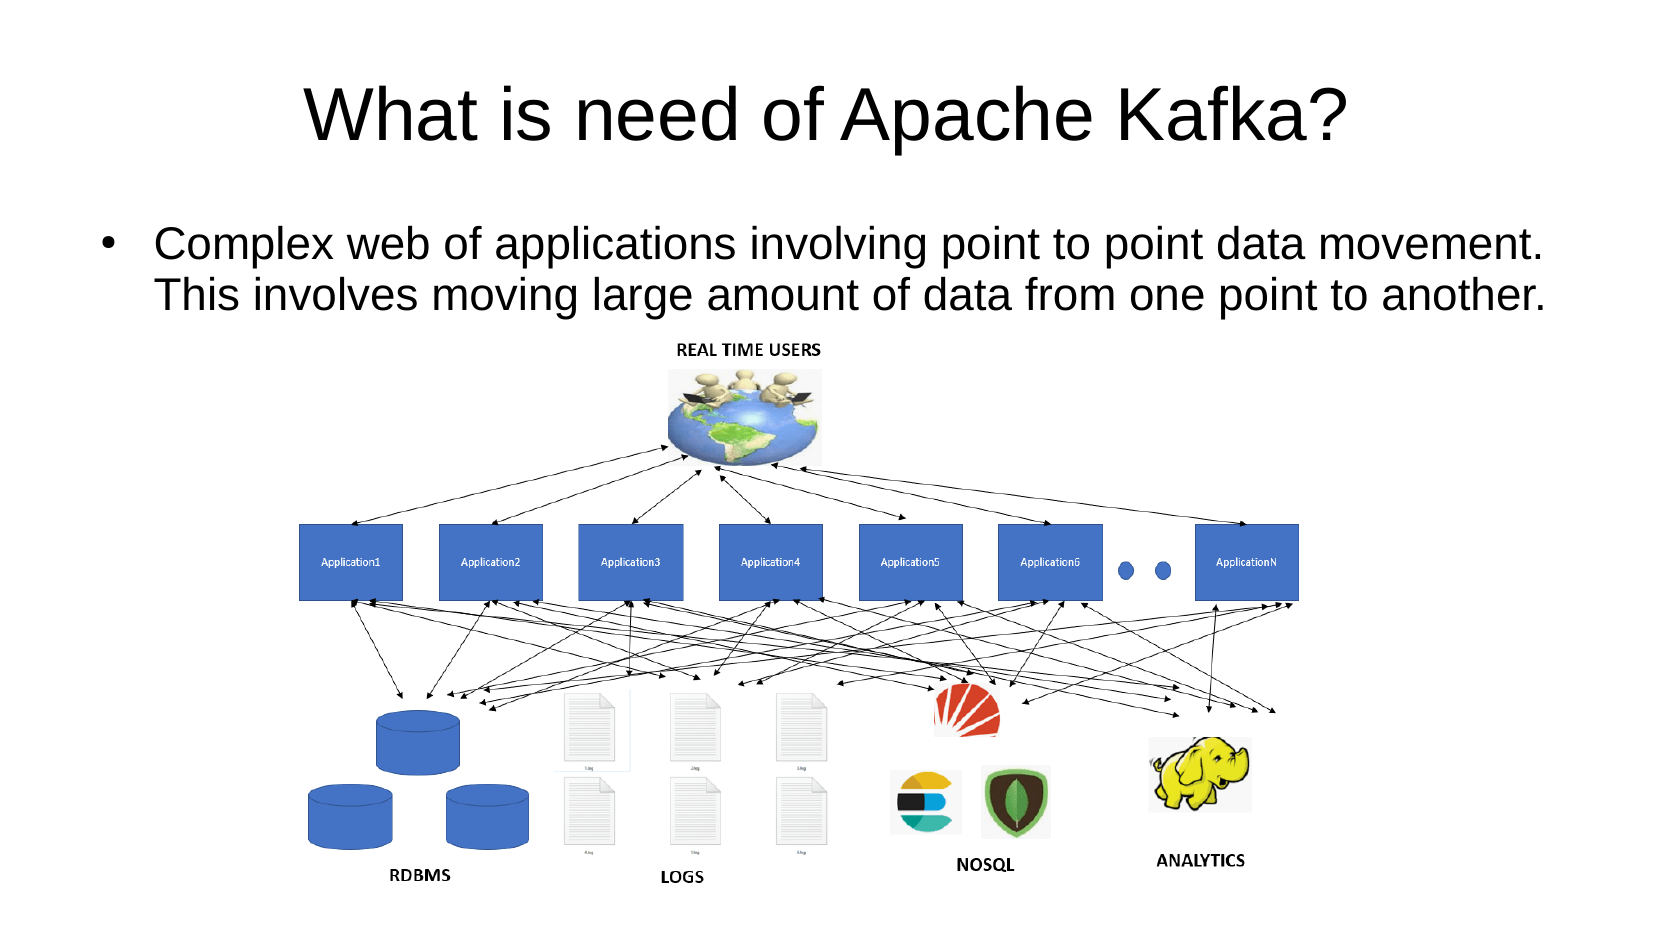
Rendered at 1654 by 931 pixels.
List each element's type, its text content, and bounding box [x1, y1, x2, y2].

picture [283, 330, 1312, 894]
list Complex web of applications involving point to point data movement. This involves moving large amount of data from one point to another. [82, 217, 1571, 758]
title What is need of Apache Kafka? [82, 37, 1571, 193]
